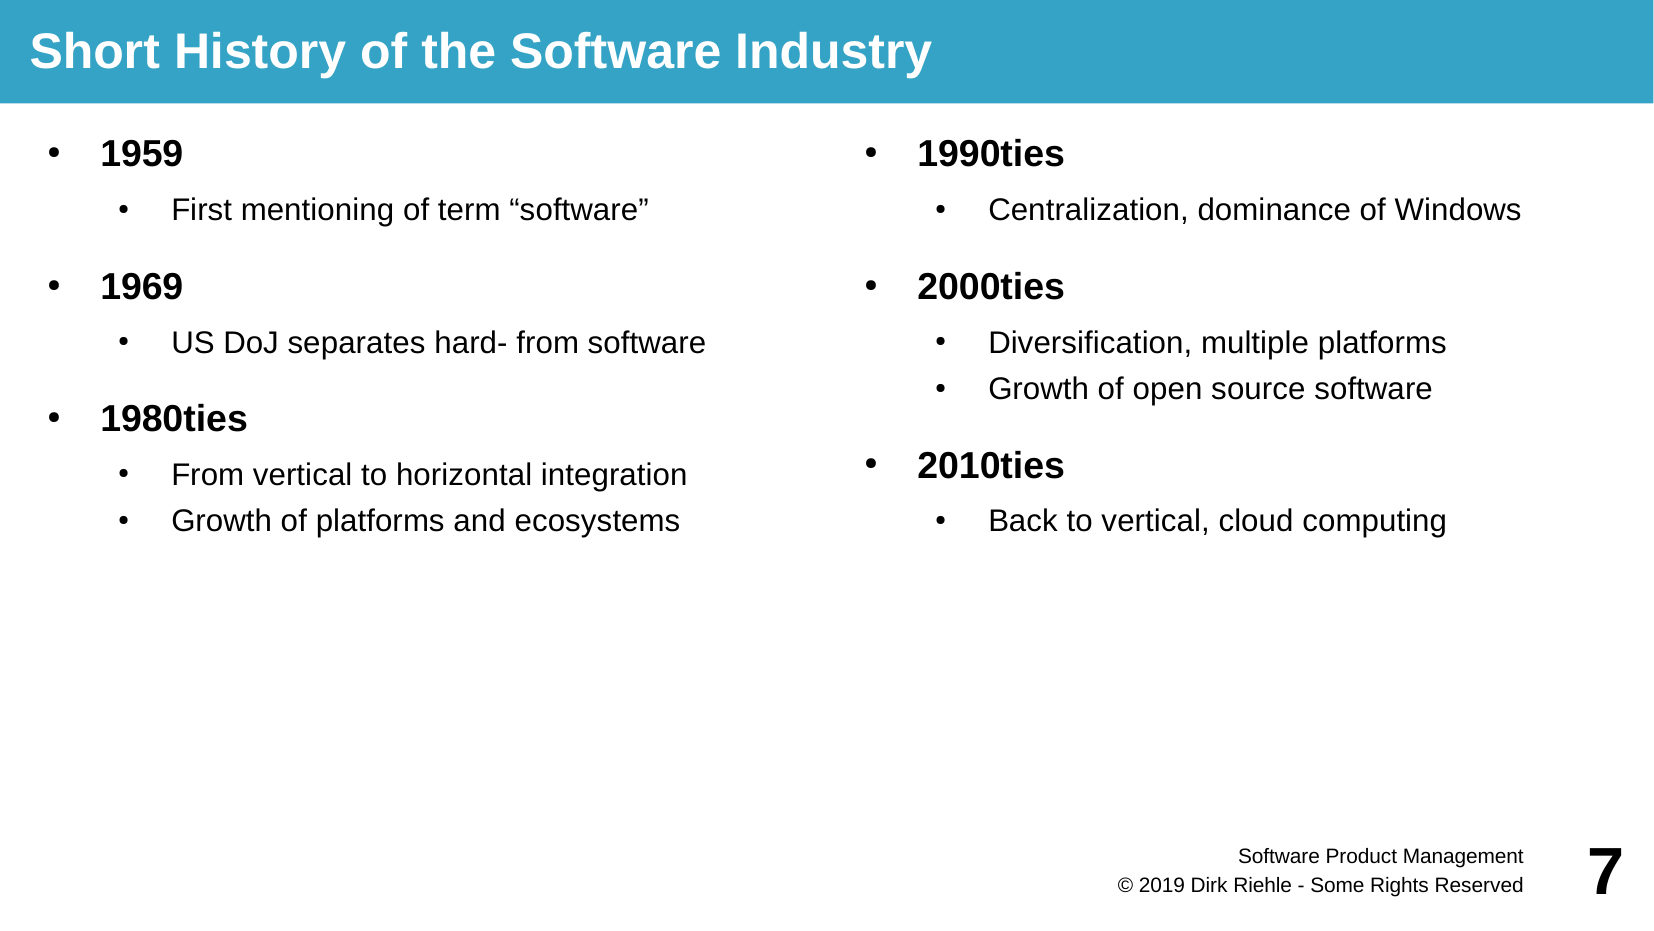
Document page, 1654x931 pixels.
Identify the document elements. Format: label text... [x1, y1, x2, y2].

title Short History of the Software Industry [0, 0, 1654, 104]
list 1959 First mentioning of term “software” 1969 US DoJ separates hard- from software 1980ties From vertical to horizontal integration Growth of platforms and ecosystems [29, 132, 808, 813]
list 1990ties Centralization, dominance of Windows 2000ties Diversification, multiple platforms Growth of open source software 2010ties Back to vertical, cloud computing [846, 132, 1625, 813]
